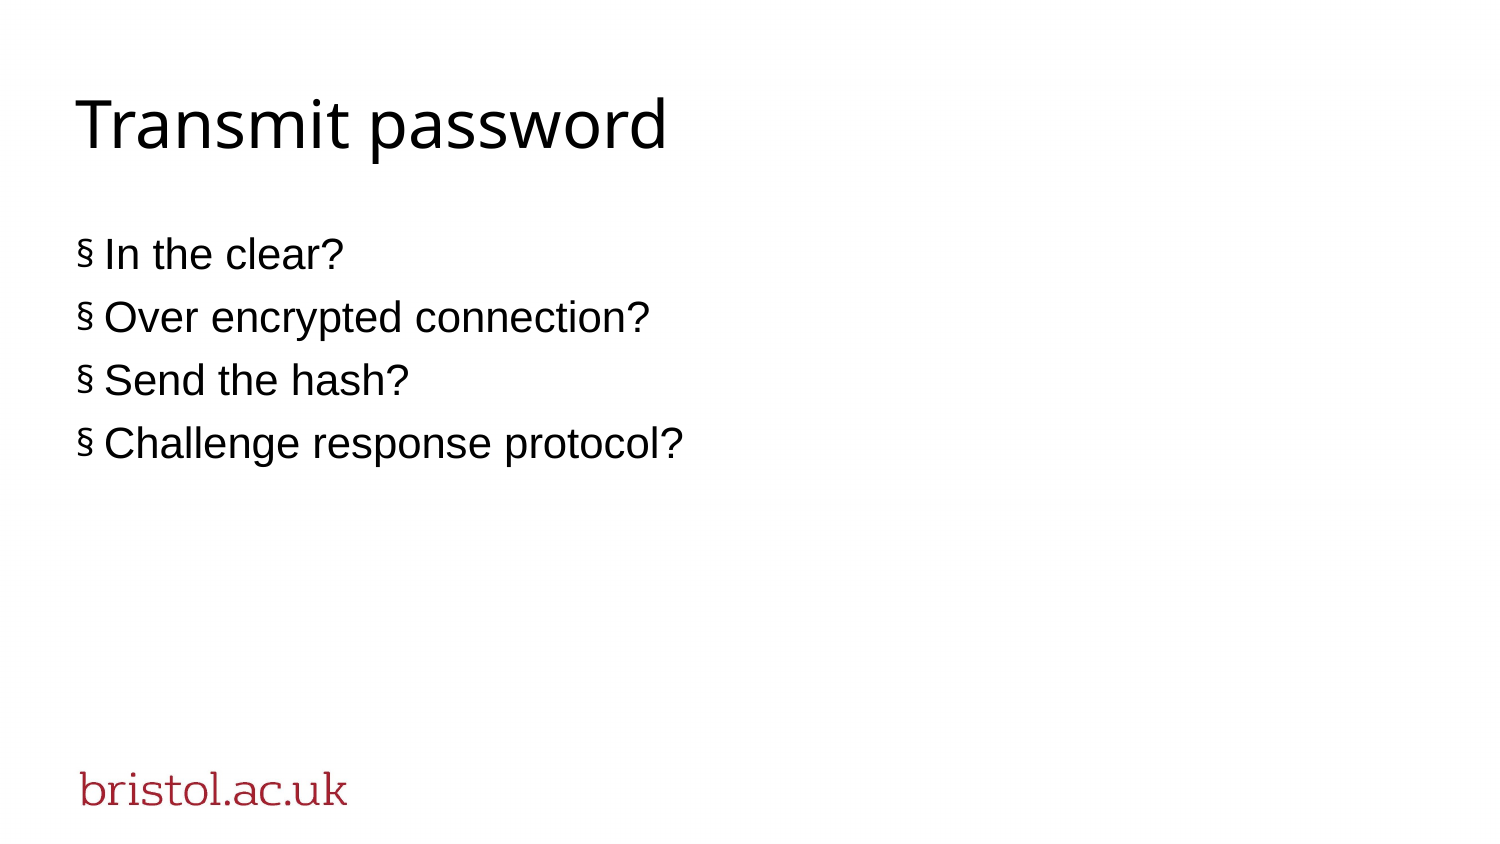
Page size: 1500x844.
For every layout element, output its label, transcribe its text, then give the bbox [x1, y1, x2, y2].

list In the clear? Over encrypted connection? Send the hash? Challenge response protocol? [60, 224, 1440, 699]
title Transmit password [60, 44, 1440, 209]
